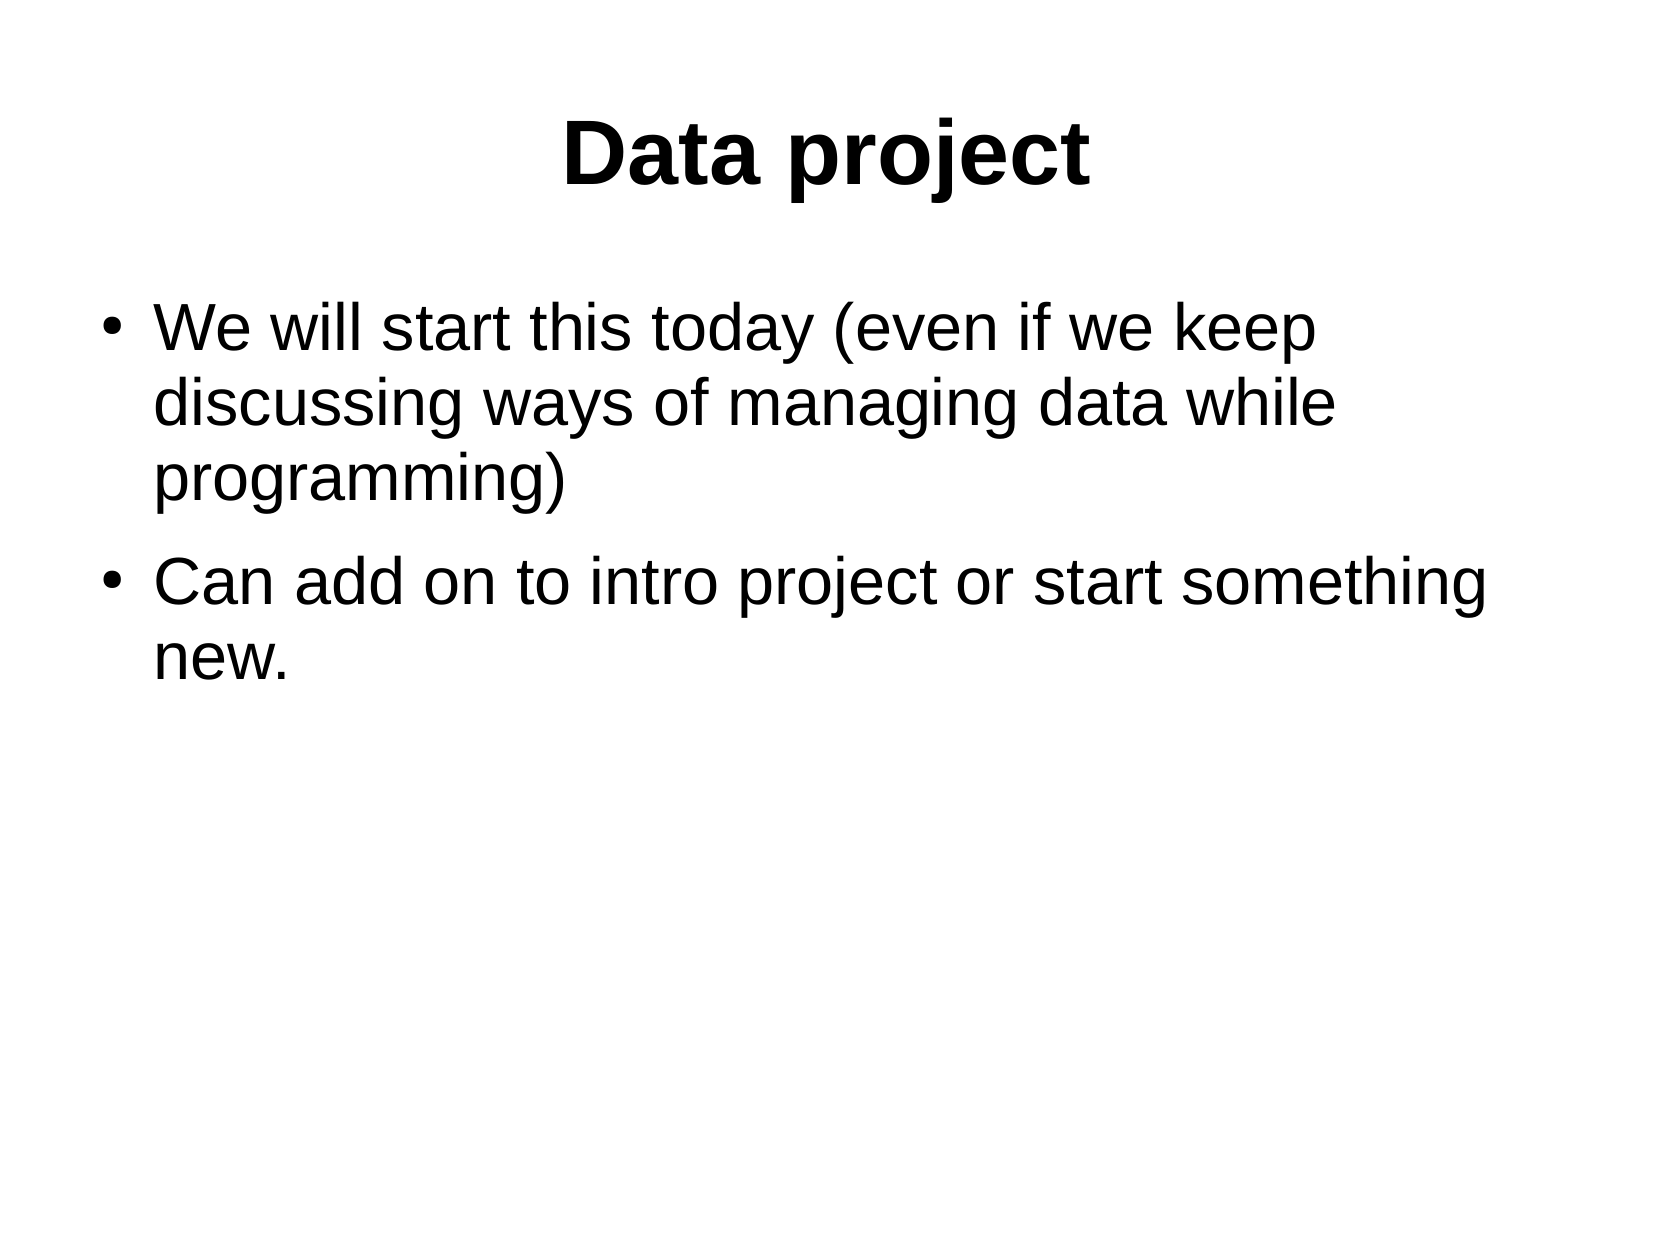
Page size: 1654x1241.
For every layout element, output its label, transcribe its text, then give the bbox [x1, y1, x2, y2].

title Data project [82, 49, 1571, 257]
list We will start this today (even if we keep discussing ways of managing data while programming) Can add on to intro project or start something new. [82, 290, 1571, 1010]
